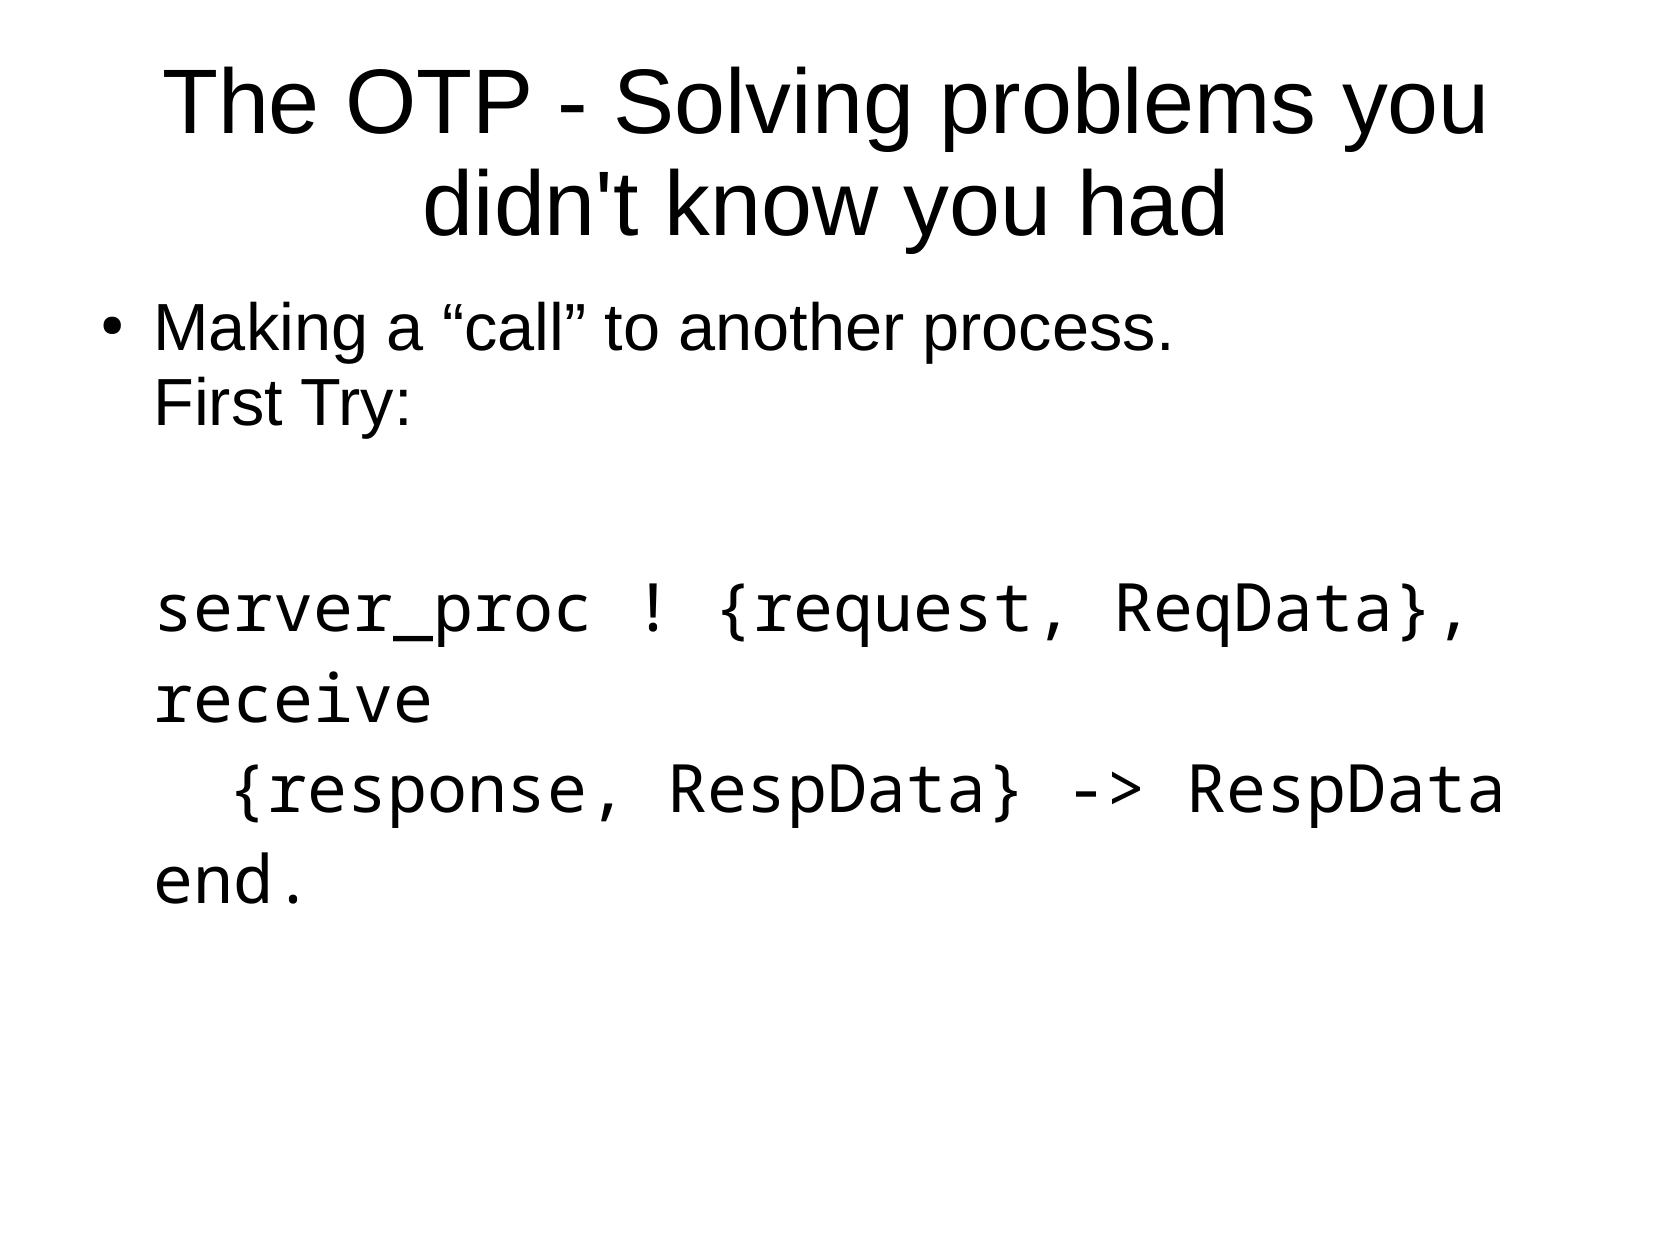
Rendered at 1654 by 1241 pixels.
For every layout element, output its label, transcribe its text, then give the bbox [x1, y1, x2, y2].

list Making a “call” to another process. First Try: server_proc ! {request, ReqData}, receive {response, RespData} -> RespData end. [82, 290, 1571, 1109]
title The OTP - Solving problems you didn't know you had [82, 49, 1571, 257]
